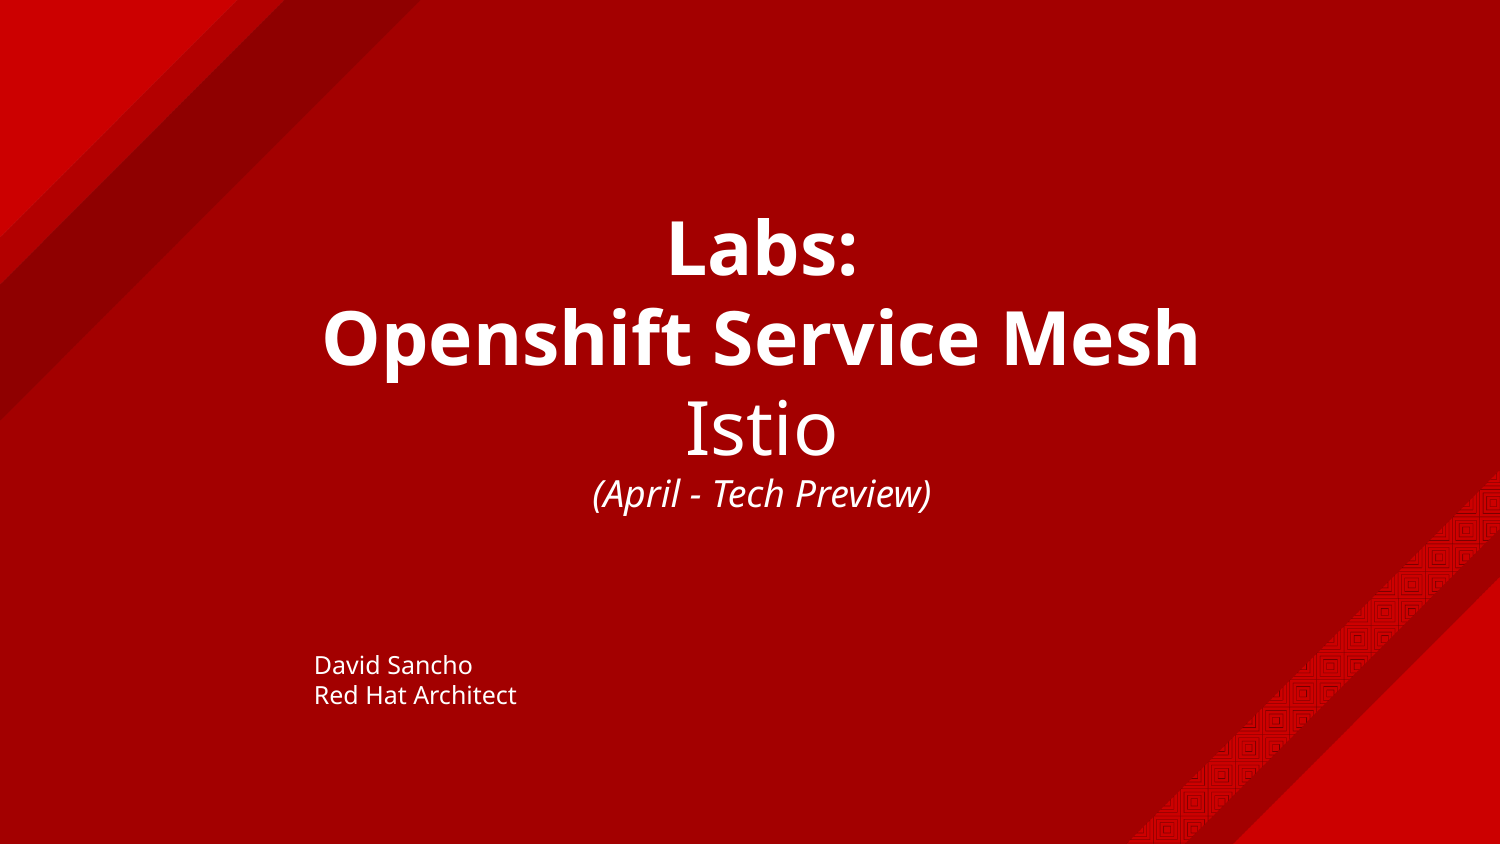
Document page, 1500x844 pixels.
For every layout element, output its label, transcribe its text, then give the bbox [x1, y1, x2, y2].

picture [0, 0, 1500, 844]
title Labs: Openshift Service Mesh Istio (April - Tech Preview) [203, 470, 1321, 575]
subtitle David Sancho Red Hat Architect [298, 575, 1049, 772]
